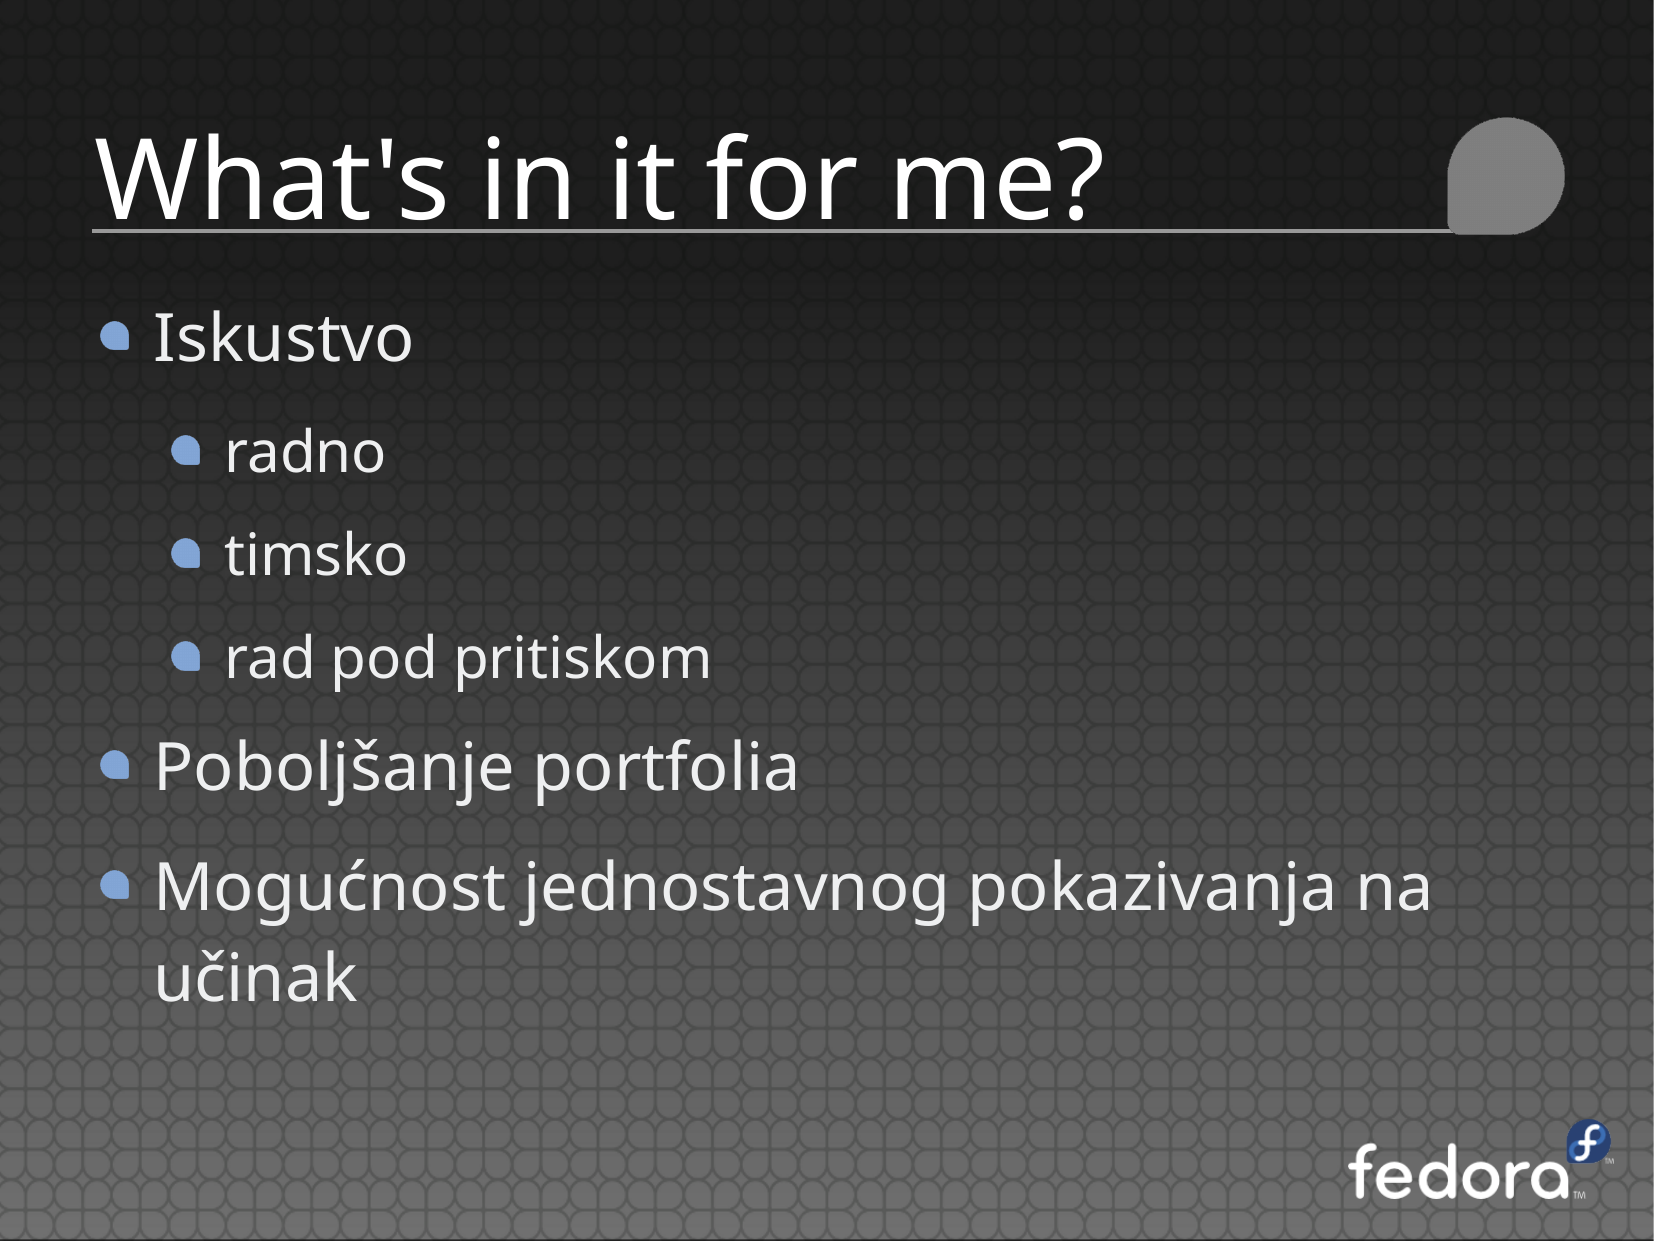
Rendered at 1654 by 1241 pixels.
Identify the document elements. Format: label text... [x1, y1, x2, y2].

picture [0, 0, 1654, 1241]
list Iskustvo radno timsko rad pod pritiskom Poboljšanje portfolia Mogućnost jednostavnog pokazivanja na učinak [82, 290, 1571, 1094]
title What's in it for me? [94, 100, 1426, 251]
